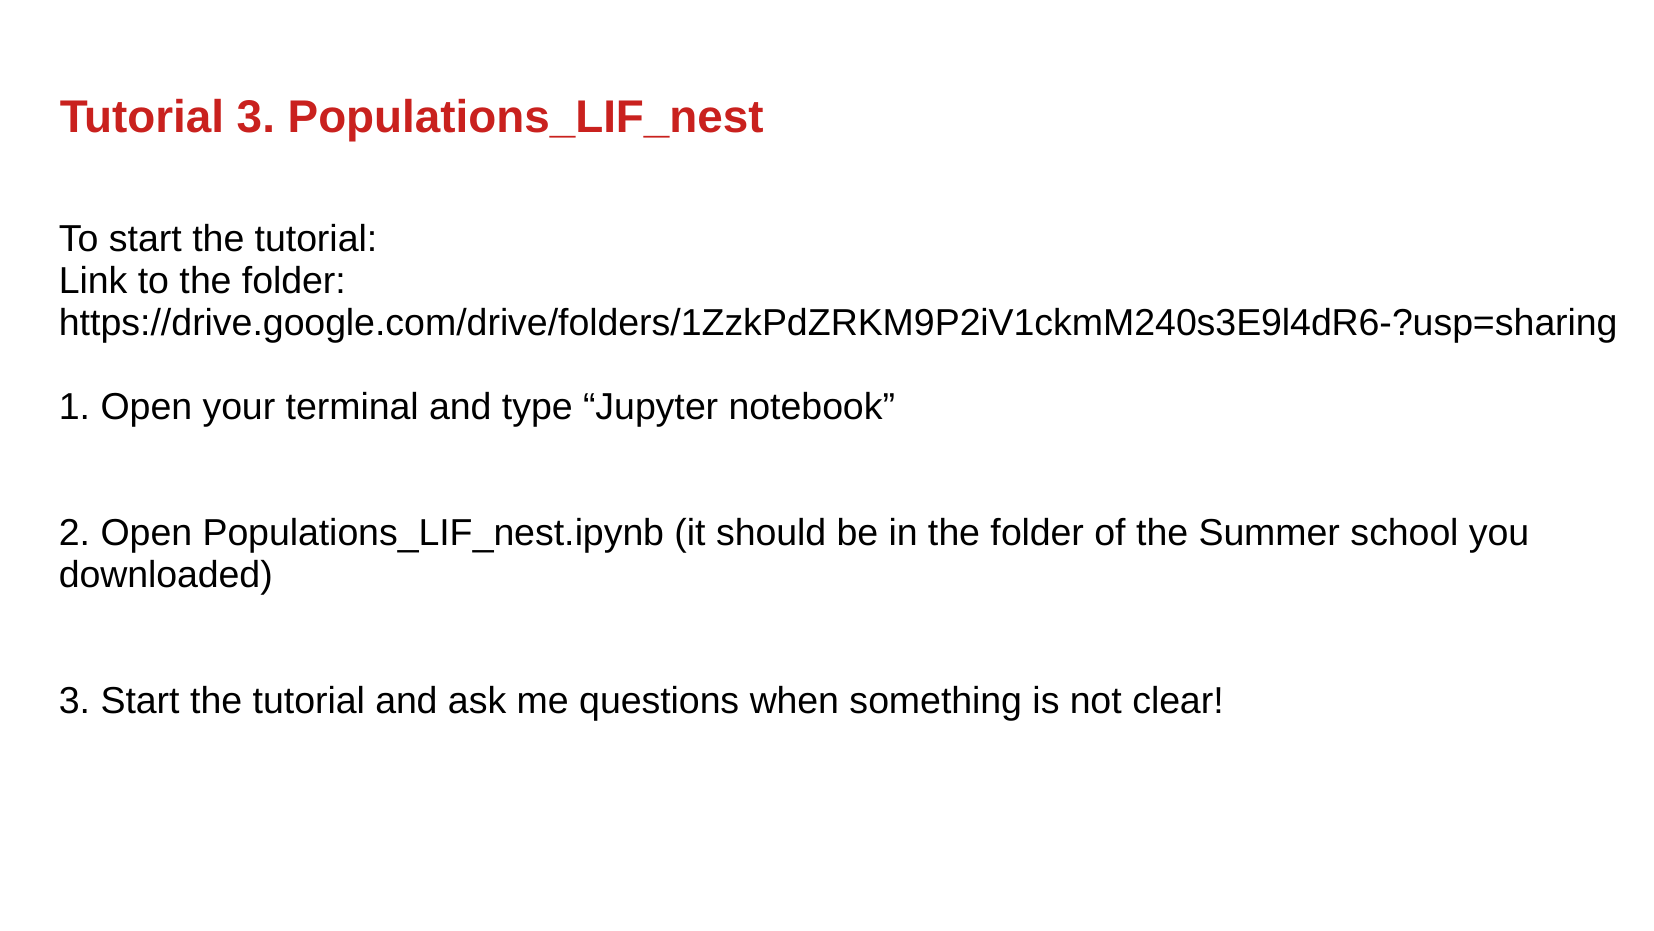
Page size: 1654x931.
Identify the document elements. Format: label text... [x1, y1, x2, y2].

text_box To start the tutorial: Link to the folder: https://drive.google.com/drive/folders/1ZzkPdZRKM9P2iV1ckmM240s3E9l4dR6-?usp=sharing 1. Open your terminal and type “Jupyter notebook” 2. Open Populations_LIF_nest.ipynb (it should be in the folder of the Summer school you downloaded) 3. Start the tutorial and ask me questions when something is not clear! [44, 210, 1636, 897]
text_box Tutorial 3. Populations_LIF_nest [45, 83, 976, 202]
